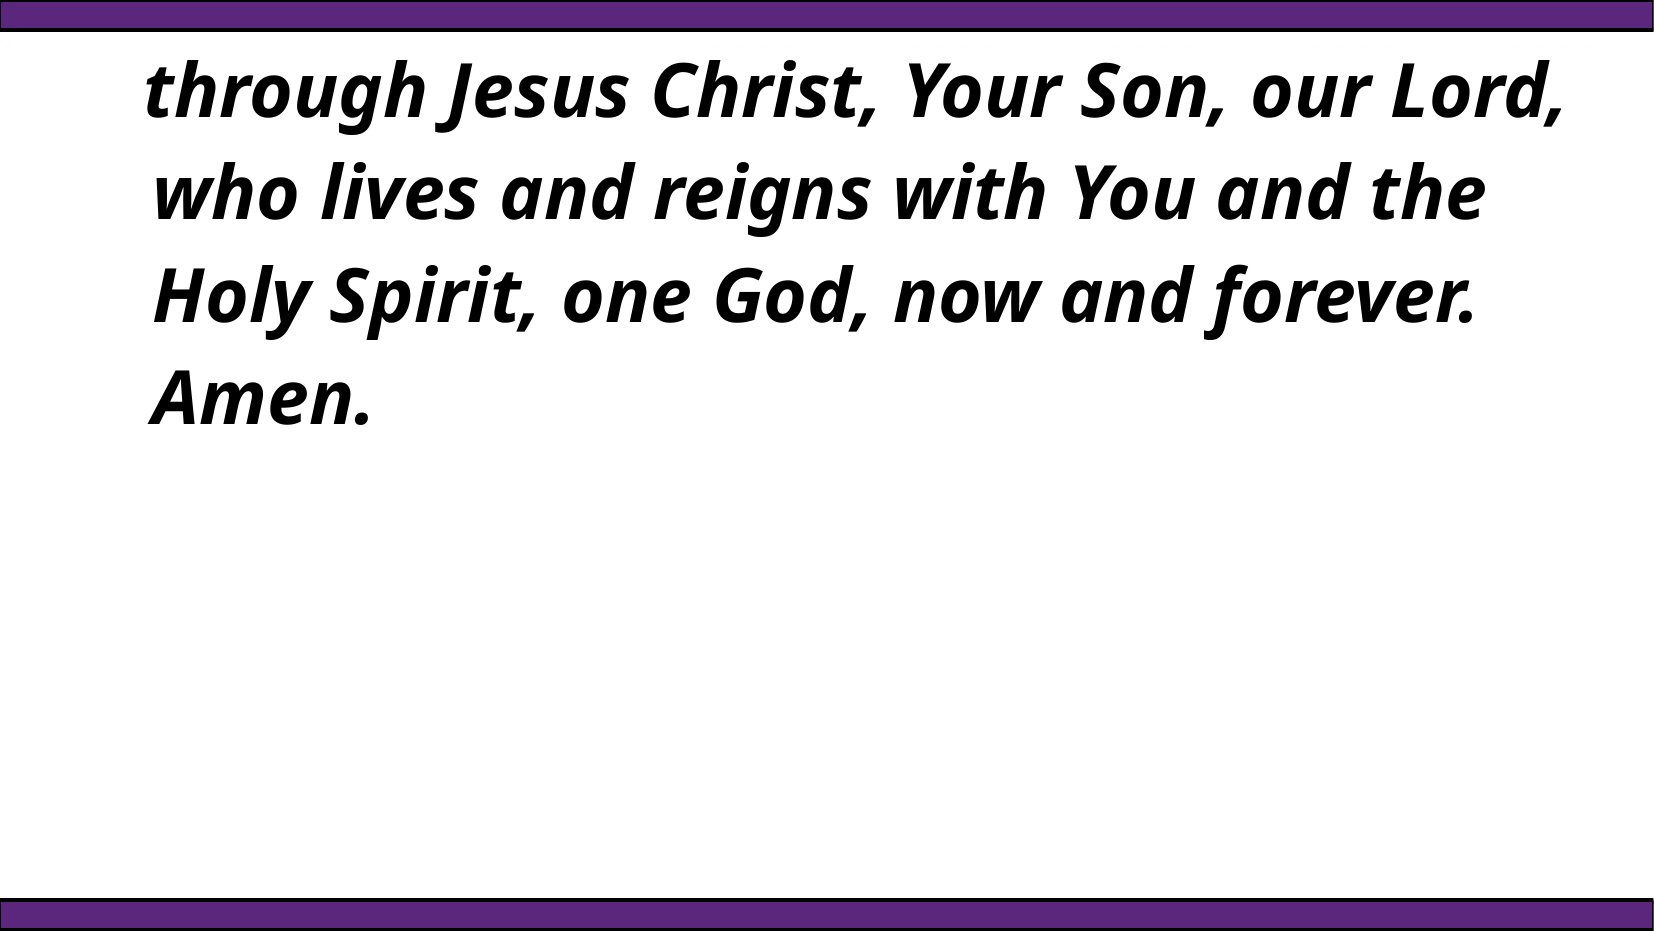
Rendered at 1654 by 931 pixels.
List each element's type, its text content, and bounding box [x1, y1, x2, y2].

picture [0, 31, 1654, 900]
text_box [0, 0, 1654, 31]
text_box through Jesus Christ, Your Son, our Lord, who lives and reigns with You and the Holy Spirit, one God, now and forever. Amen. [60, 30, 1591, 445]
text_box [0, 900, 1654, 931]
